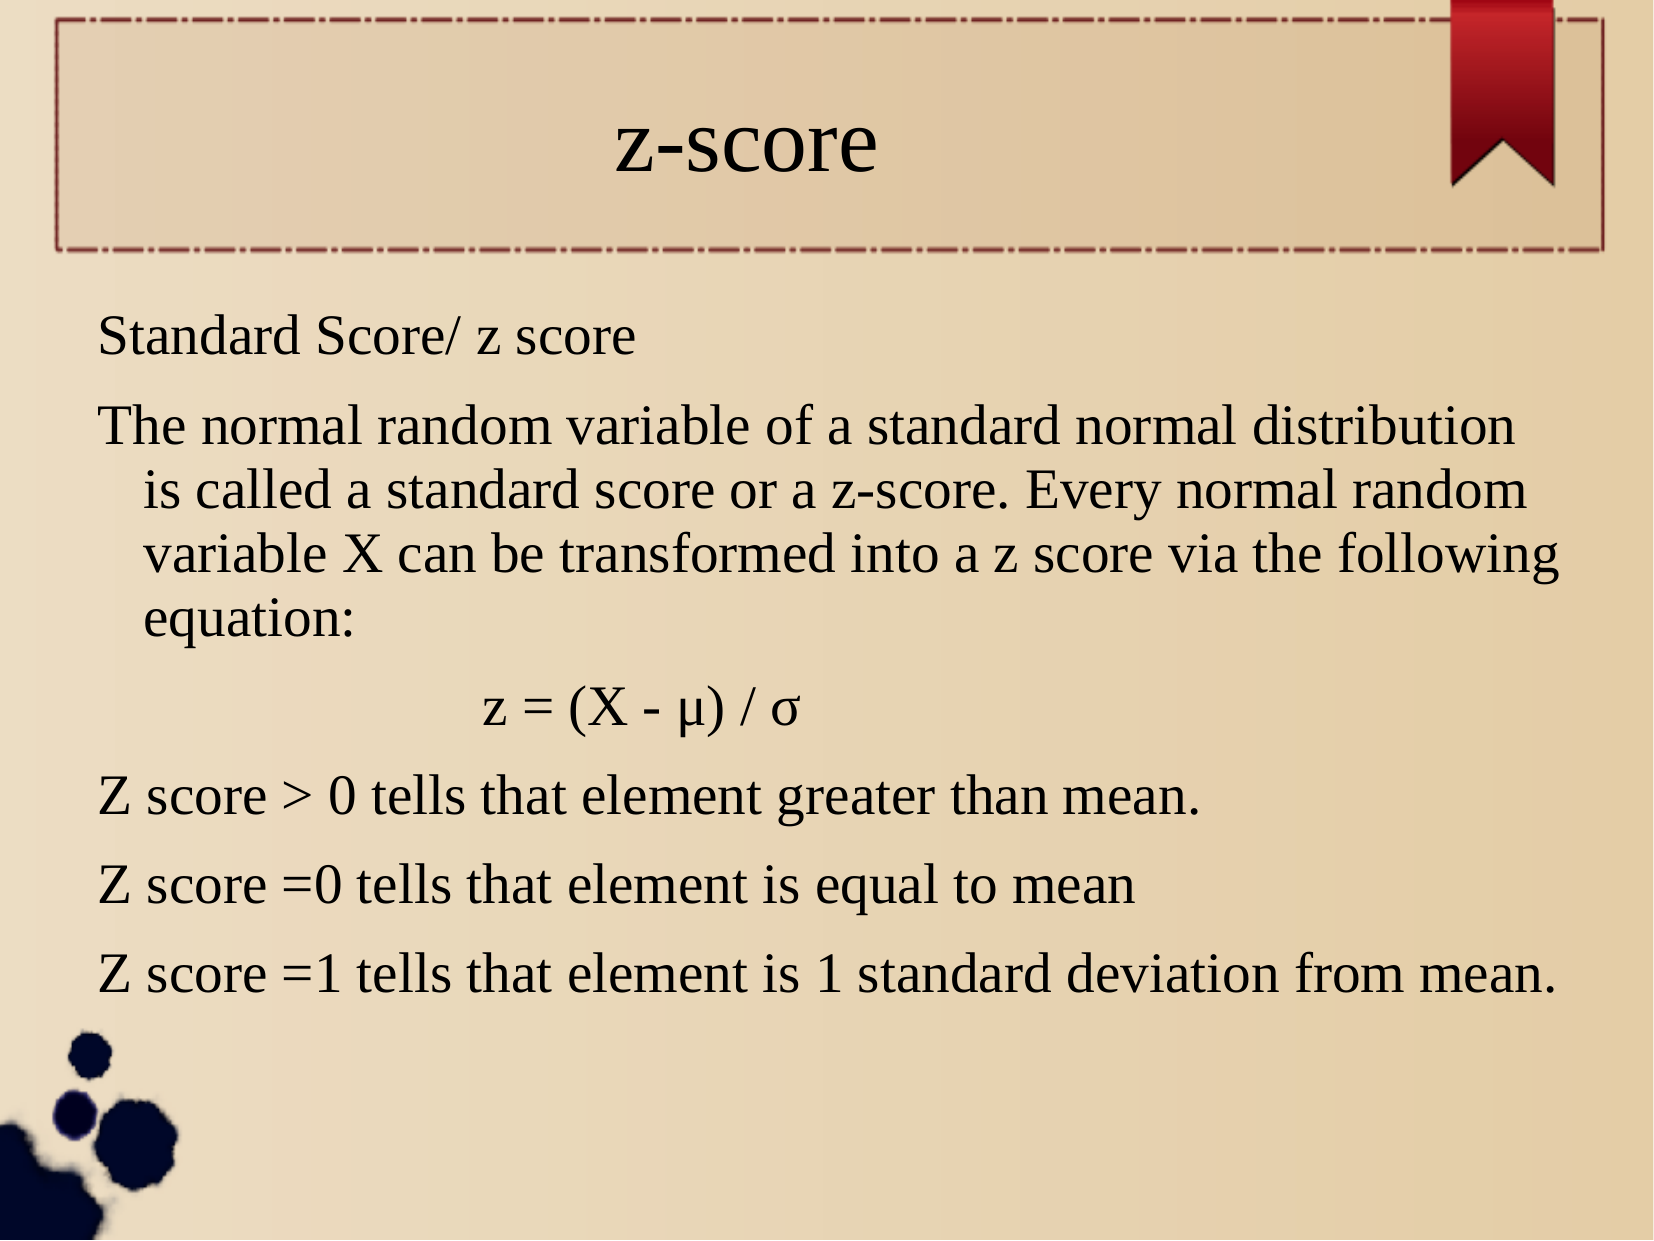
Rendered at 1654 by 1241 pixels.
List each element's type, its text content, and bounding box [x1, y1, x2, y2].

picture [0, 0, 1654, 1240]
list Standard Score/ z score The normal random variable of a standard normal distribution is called a standard score or a z-score. Every normal random variable X can be transformed into a z score via the following equation: z = (X - μ) / σ Z score > 0 tells that element greater than mean. Z score =0 tells that element is equal to mean Z score =1 tells that element is 1 standard deviation from mean. [82, 299, 1571, 1019]
title z-score [82, 47, 1412, 229]
